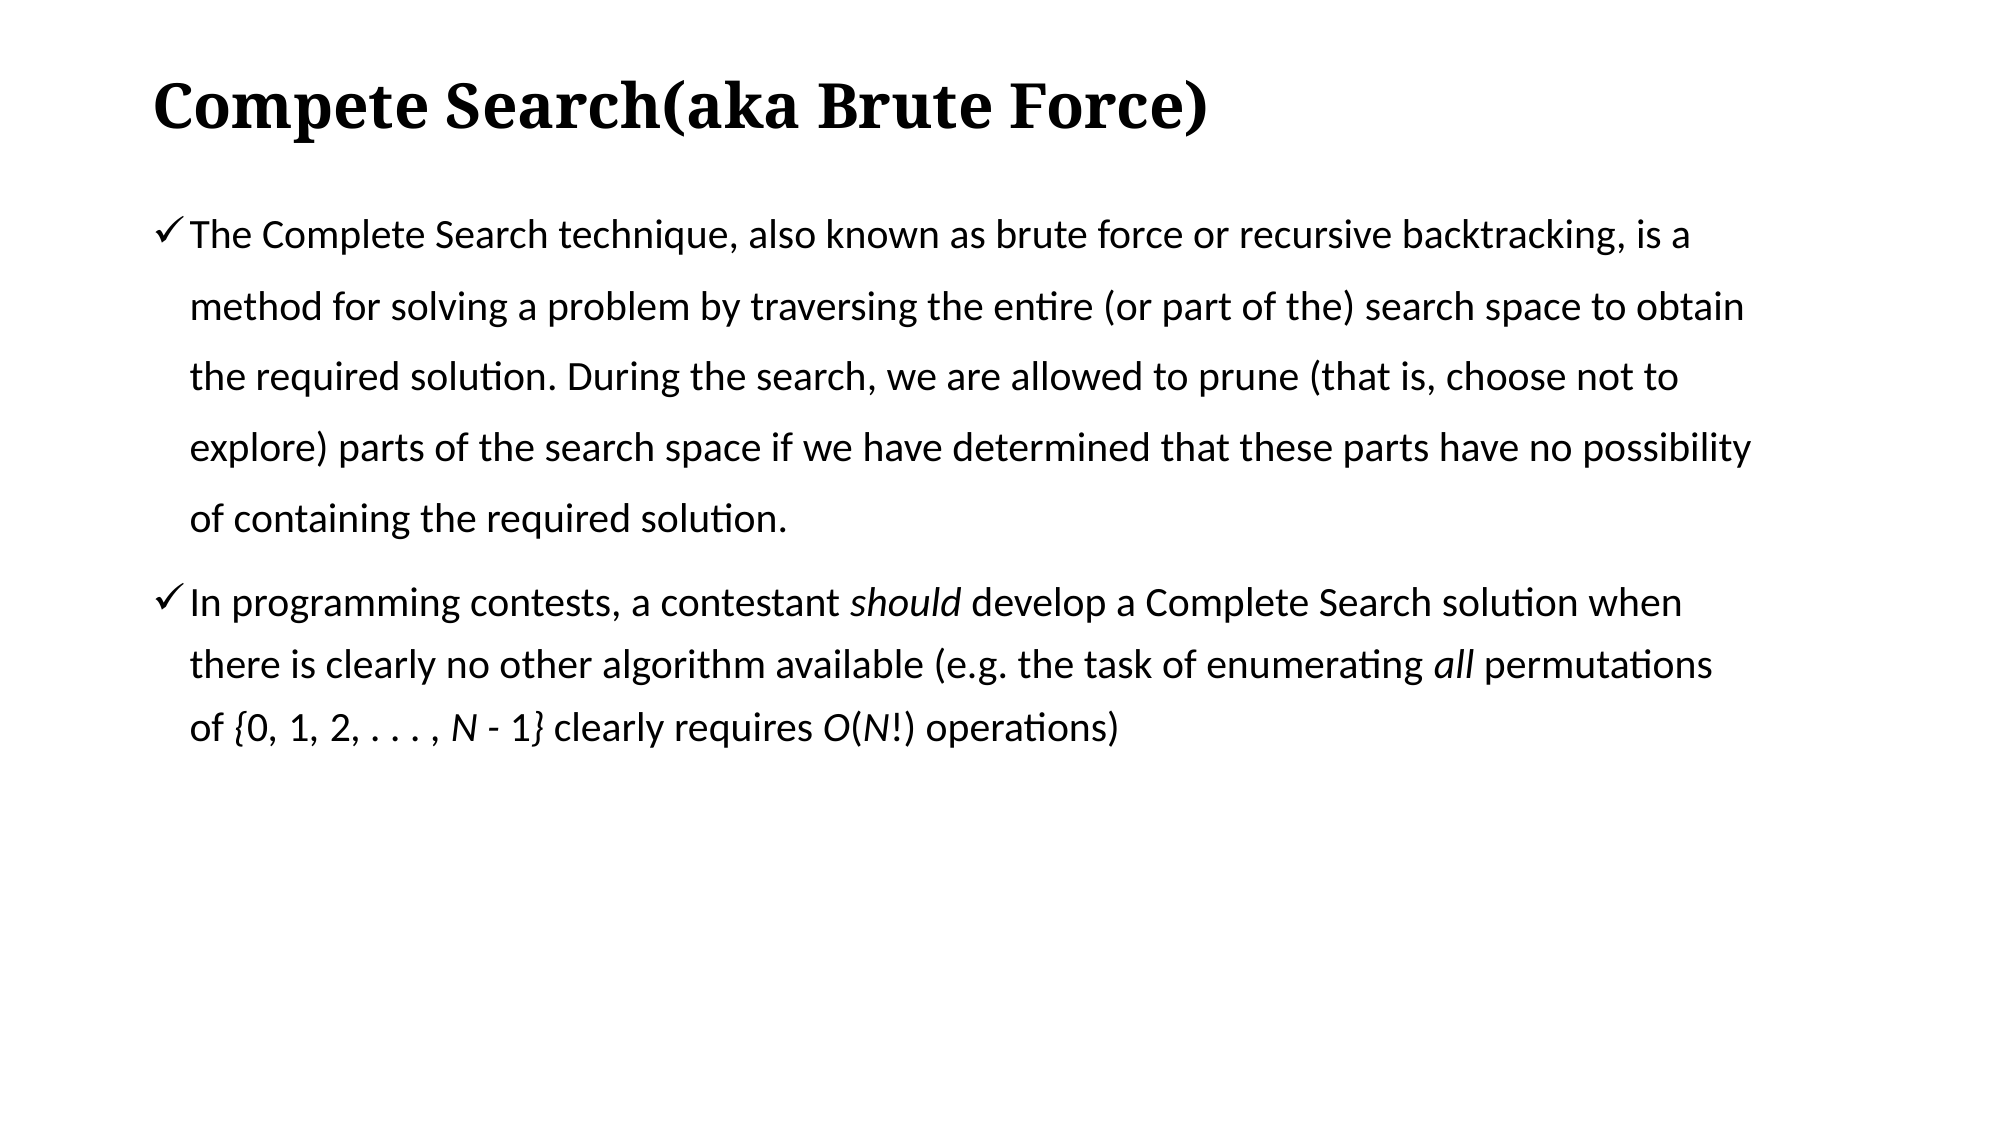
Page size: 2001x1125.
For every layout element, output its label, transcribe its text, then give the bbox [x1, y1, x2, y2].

text_box The Complete Search technique, also known as brute force or recursive backtracking, is a method for solving a problem by traversing the entire (or part of the) search space to obtain the required solution. During the search, we are allowed to prune (that is, choose not to explore) parts of the search space if we have determined that these parts have no possibility of containing the required solution. In programming contests, a contestant should develop a Complete Search solution when there is clearly no other algorithm available (e.g. the task of enumerating all permutations of {0, 1, 2, . . . , N - 1} clearly requires O(N!) operations) [137, 181, 1863, 1014]
text_box Compete Search(aka Brute Force) [137, 59, 1863, 152]
